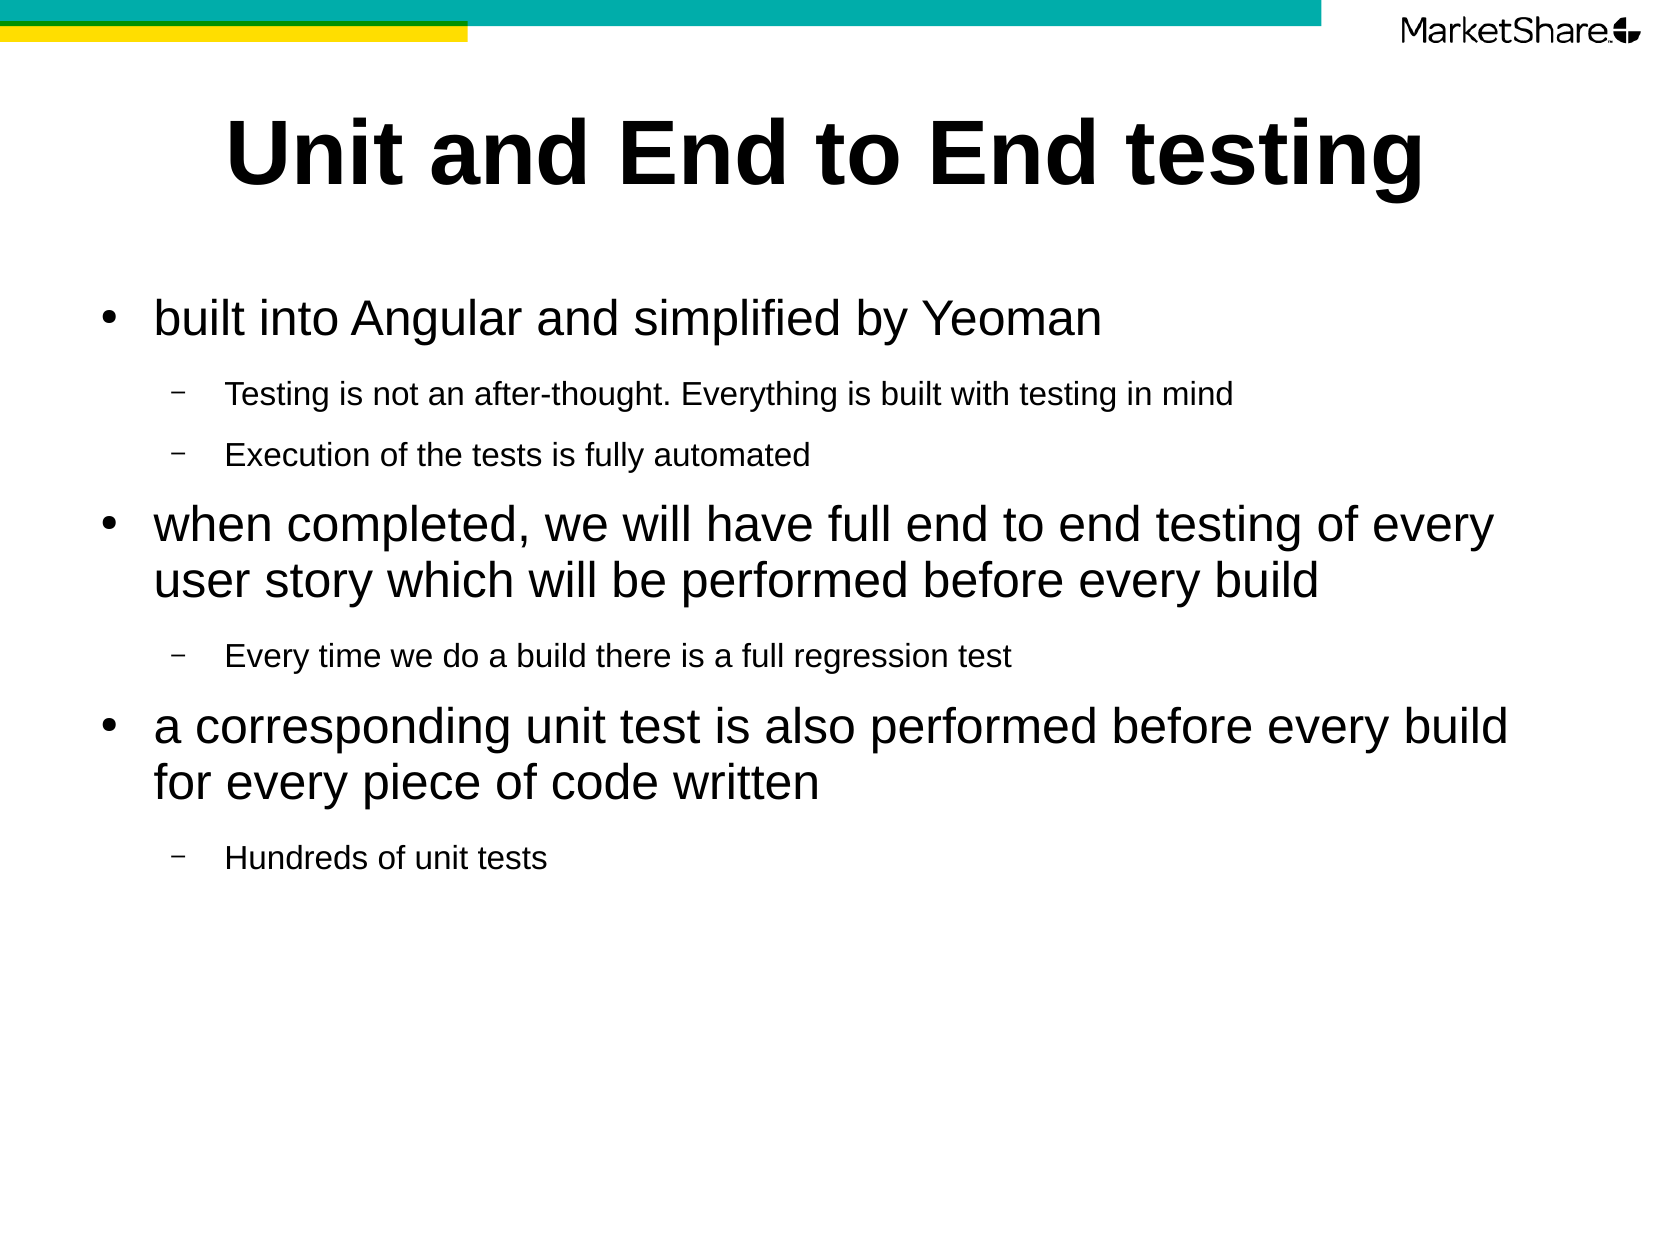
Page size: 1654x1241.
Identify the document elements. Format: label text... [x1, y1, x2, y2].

picture [1390, 1, 1651, 57]
list built into Angular and simplified by Yeoman Testing is not an after-thought. Everything is built with testing in mind Execution of the tests is fully automated when completed, we will have full end to end testing of every user story which will be performed before every build Every time we do a build there is a full regression test a corresponding unit test is also performed before every build for every piece of code written Hundreds of unit tests [82, 290, 1571, 1109]
title Unit and End to End testing [82, 49, 1571, 257]
